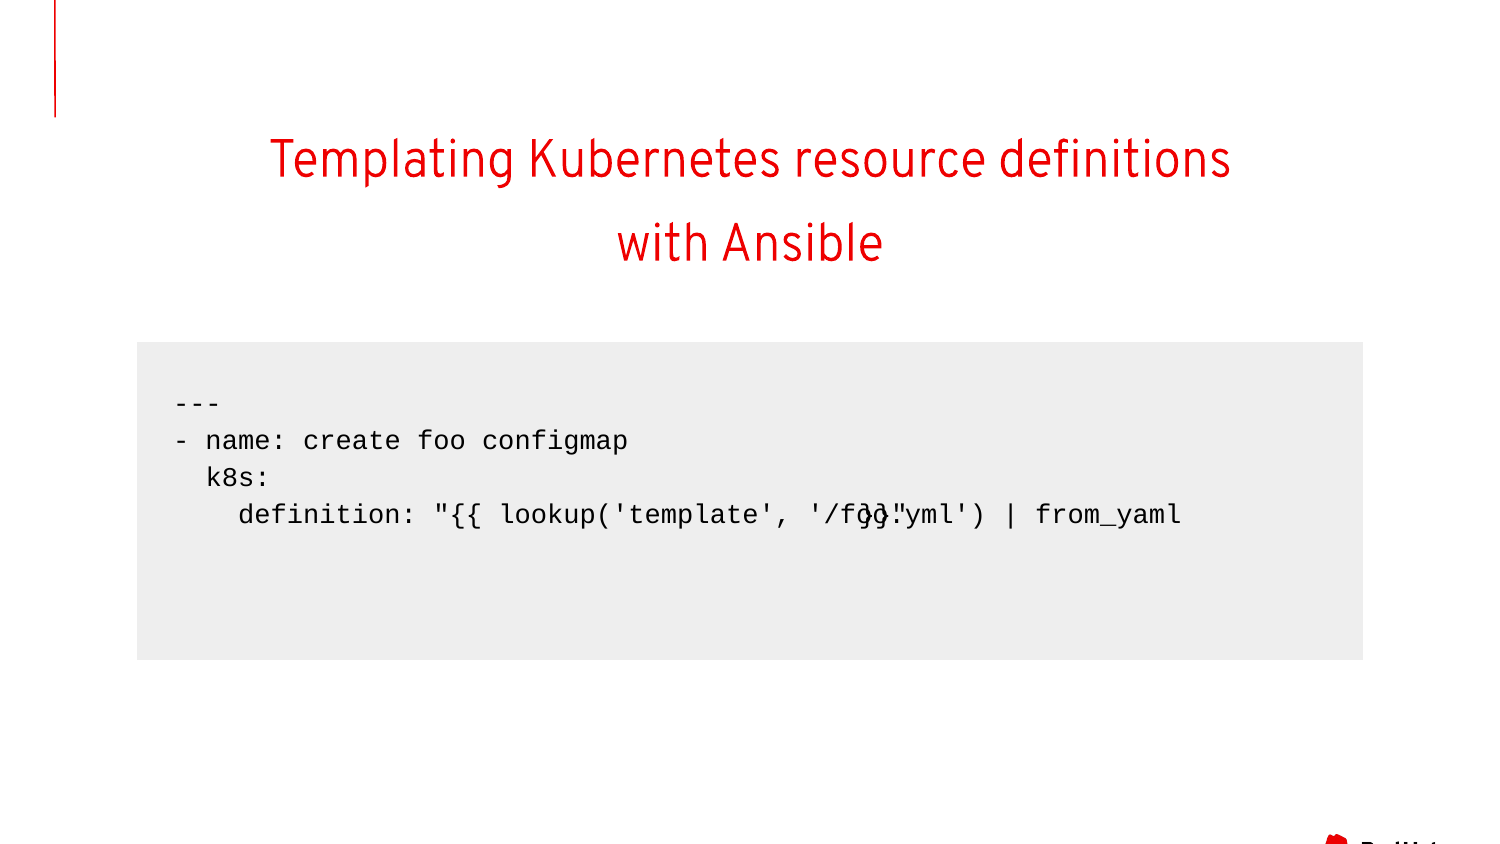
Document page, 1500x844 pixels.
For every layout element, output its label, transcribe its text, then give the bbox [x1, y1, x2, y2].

text_box - name: create foo configmap [173, 422, 664, 459]
text_box definition: "{{ lookup('template', '/foo.yml') | from_yaml [912, 496, 1276, 533]
text_box [0, 0, 1500, 844]
text_box }}" [858, 496, 912, 533]
text_box definition: "{{ lookup('template', '/foo.yml') | from_yaml [173, 496, 858, 533]
text_box k8s: [173, 459, 279, 496]
text_box --- [173, 385, 226, 422]
picture [1317, 834, 1438, 844]
